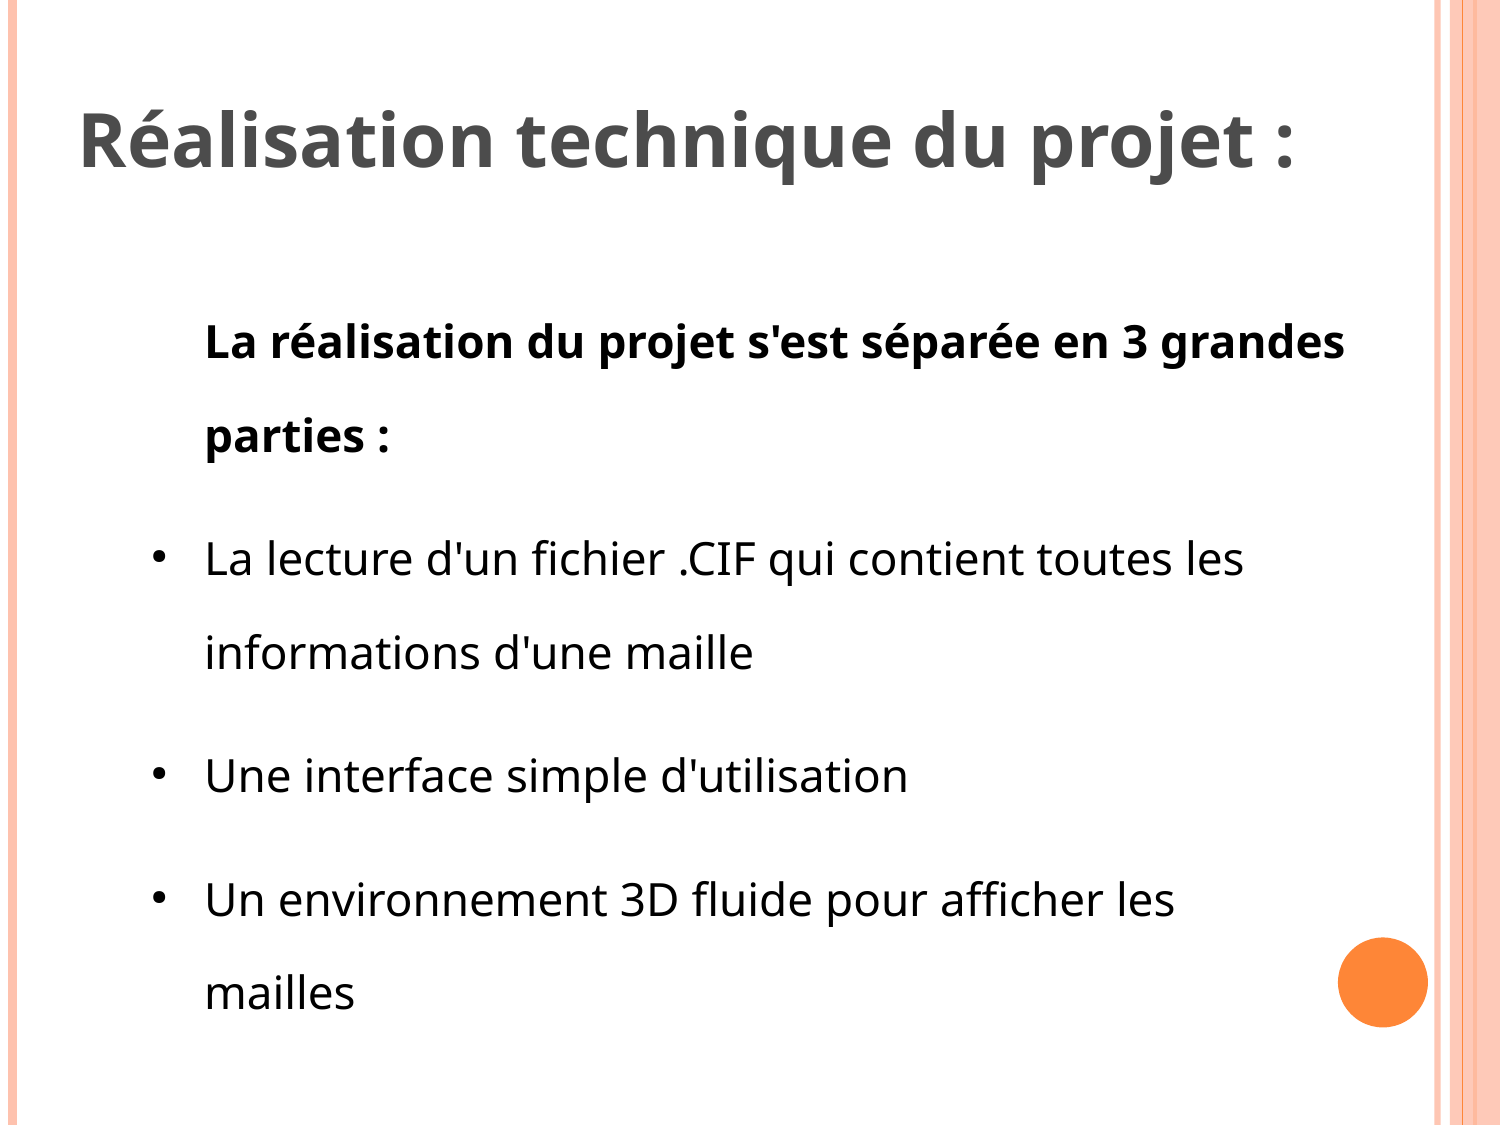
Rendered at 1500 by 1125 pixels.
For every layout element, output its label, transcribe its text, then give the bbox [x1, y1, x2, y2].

title Réalisation technique du projet : [75, 45, 1300, 233]
list La réalisation du projet s'est séparée en 3 grandes parties : La lecture d'un fichier .CIF qui contient toutes les informations d'une maille Une interface simple d'utilisation Un environnement 3D fluide pour afficher les mailles [133, 278, 1359, 1063]
